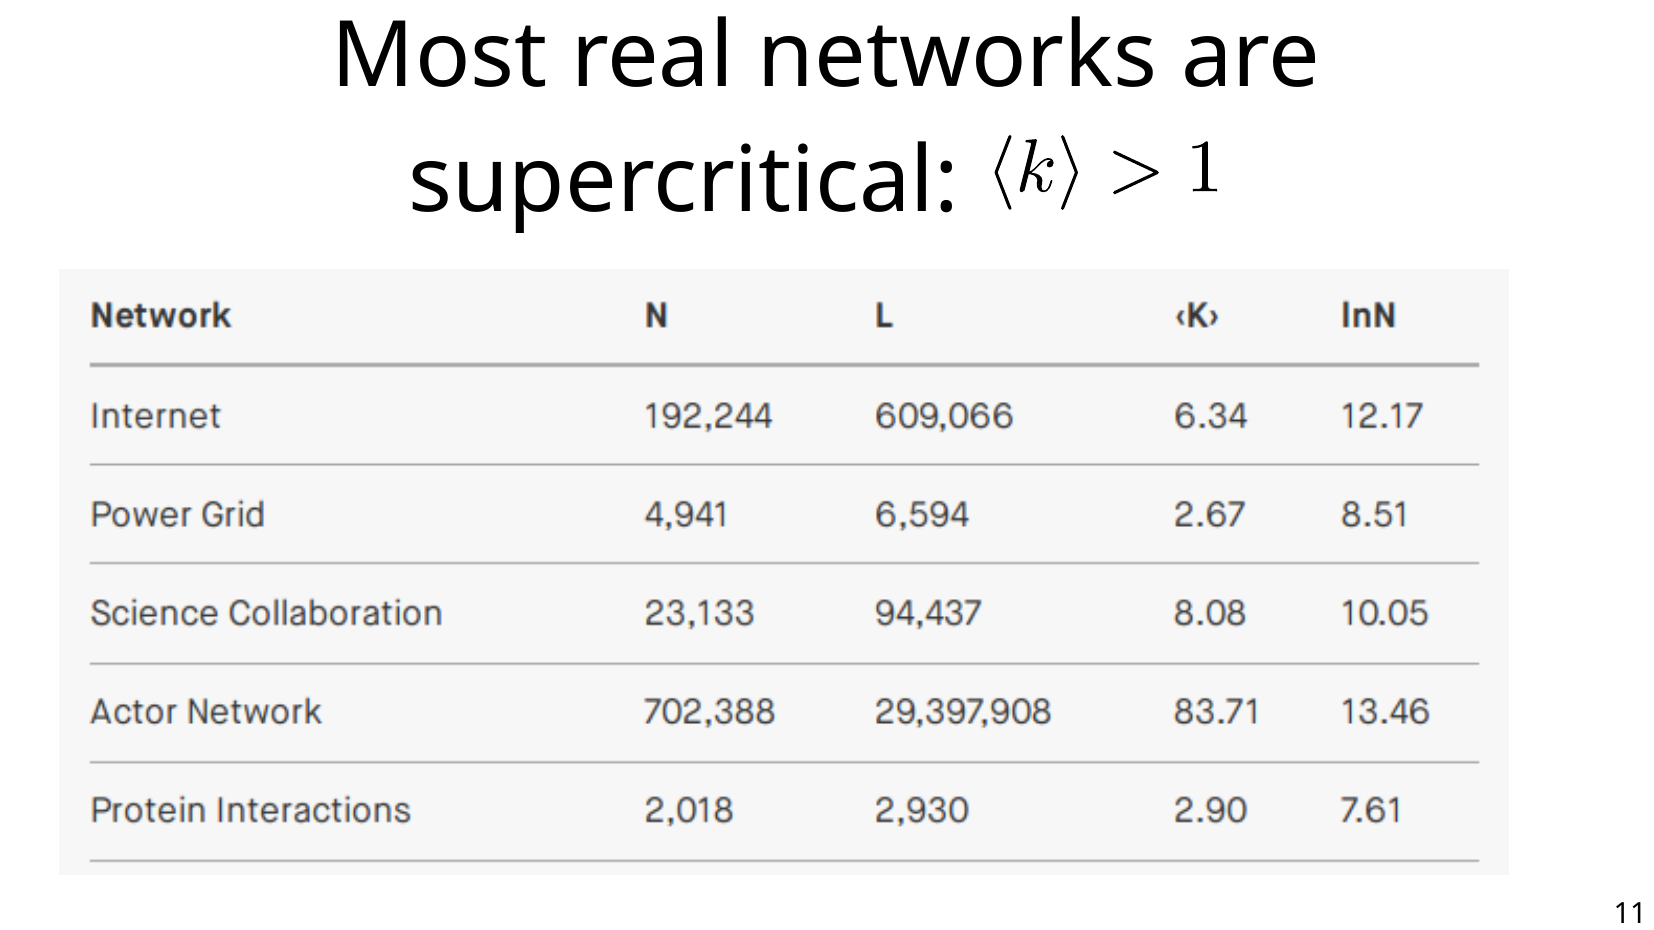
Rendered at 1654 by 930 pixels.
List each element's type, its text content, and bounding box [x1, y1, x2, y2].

text_box [986, 134, 1224, 210]
picture [59, 269, 1509, 875]
title Most real networks are supercritical: [82, 1, 1571, 225]
